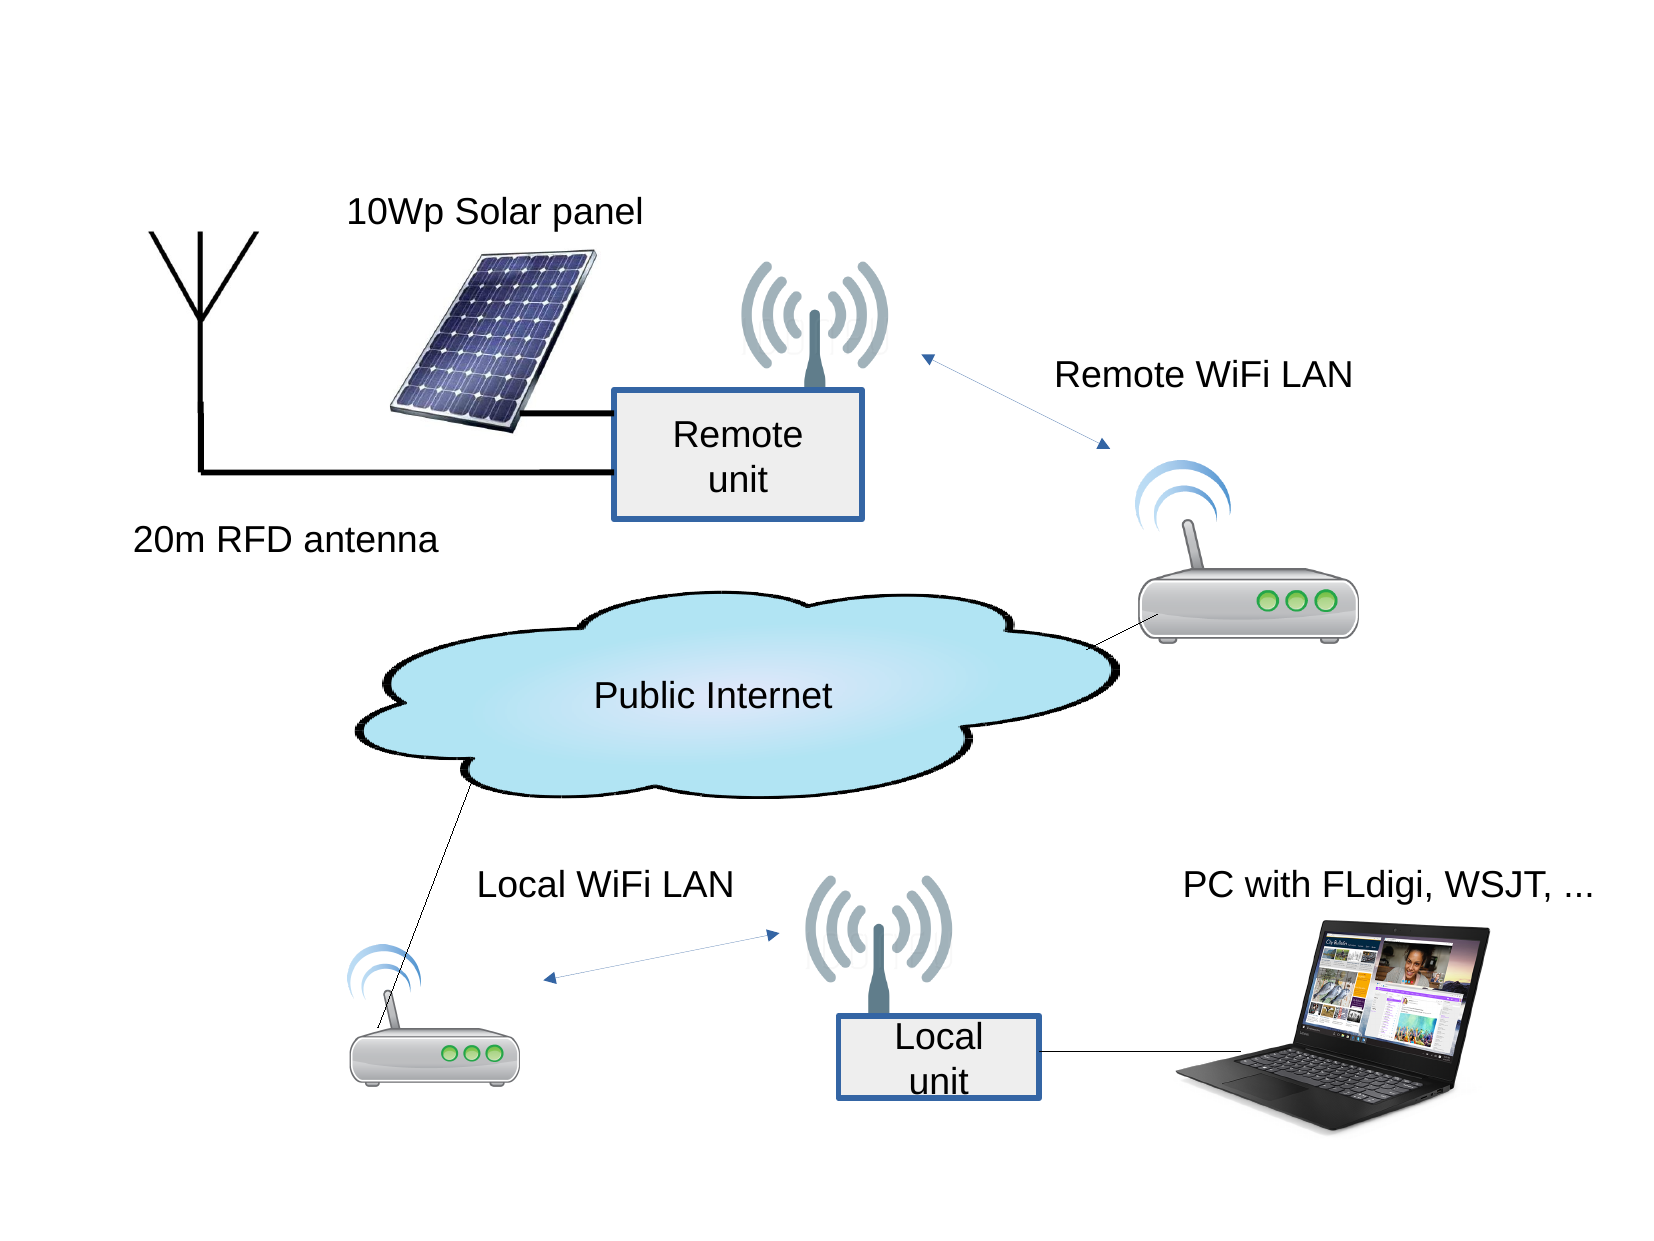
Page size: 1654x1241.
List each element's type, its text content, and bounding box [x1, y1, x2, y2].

text_box Remote WiFi LAN [1039, 342, 1369, 400]
picture [779, 850, 962, 1016]
text_box 10Wp Solar panel [331, 179, 659, 236]
text_box Public Internet [578, 663, 869, 721]
picture [1135, 460, 1359, 644]
text_box Local WiFi LAN [461, 852, 750, 910]
text_box 20m RFD antenna [118, 507, 454, 565]
picture [354, 590, 1120, 799]
picture [715, 236, 898, 402]
text_box Local unit [838, 1015, 1040, 1099]
picture [147, 230, 260, 414]
picture [389, 248, 614, 437]
picture [347, 944, 520, 1087]
text_box Remote unit [614, 389, 862, 520]
picture [1167, 910, 1500, 1146]
text_box PC with FLdigi, WSJT, ... [1167, 852, 1610, 910]
